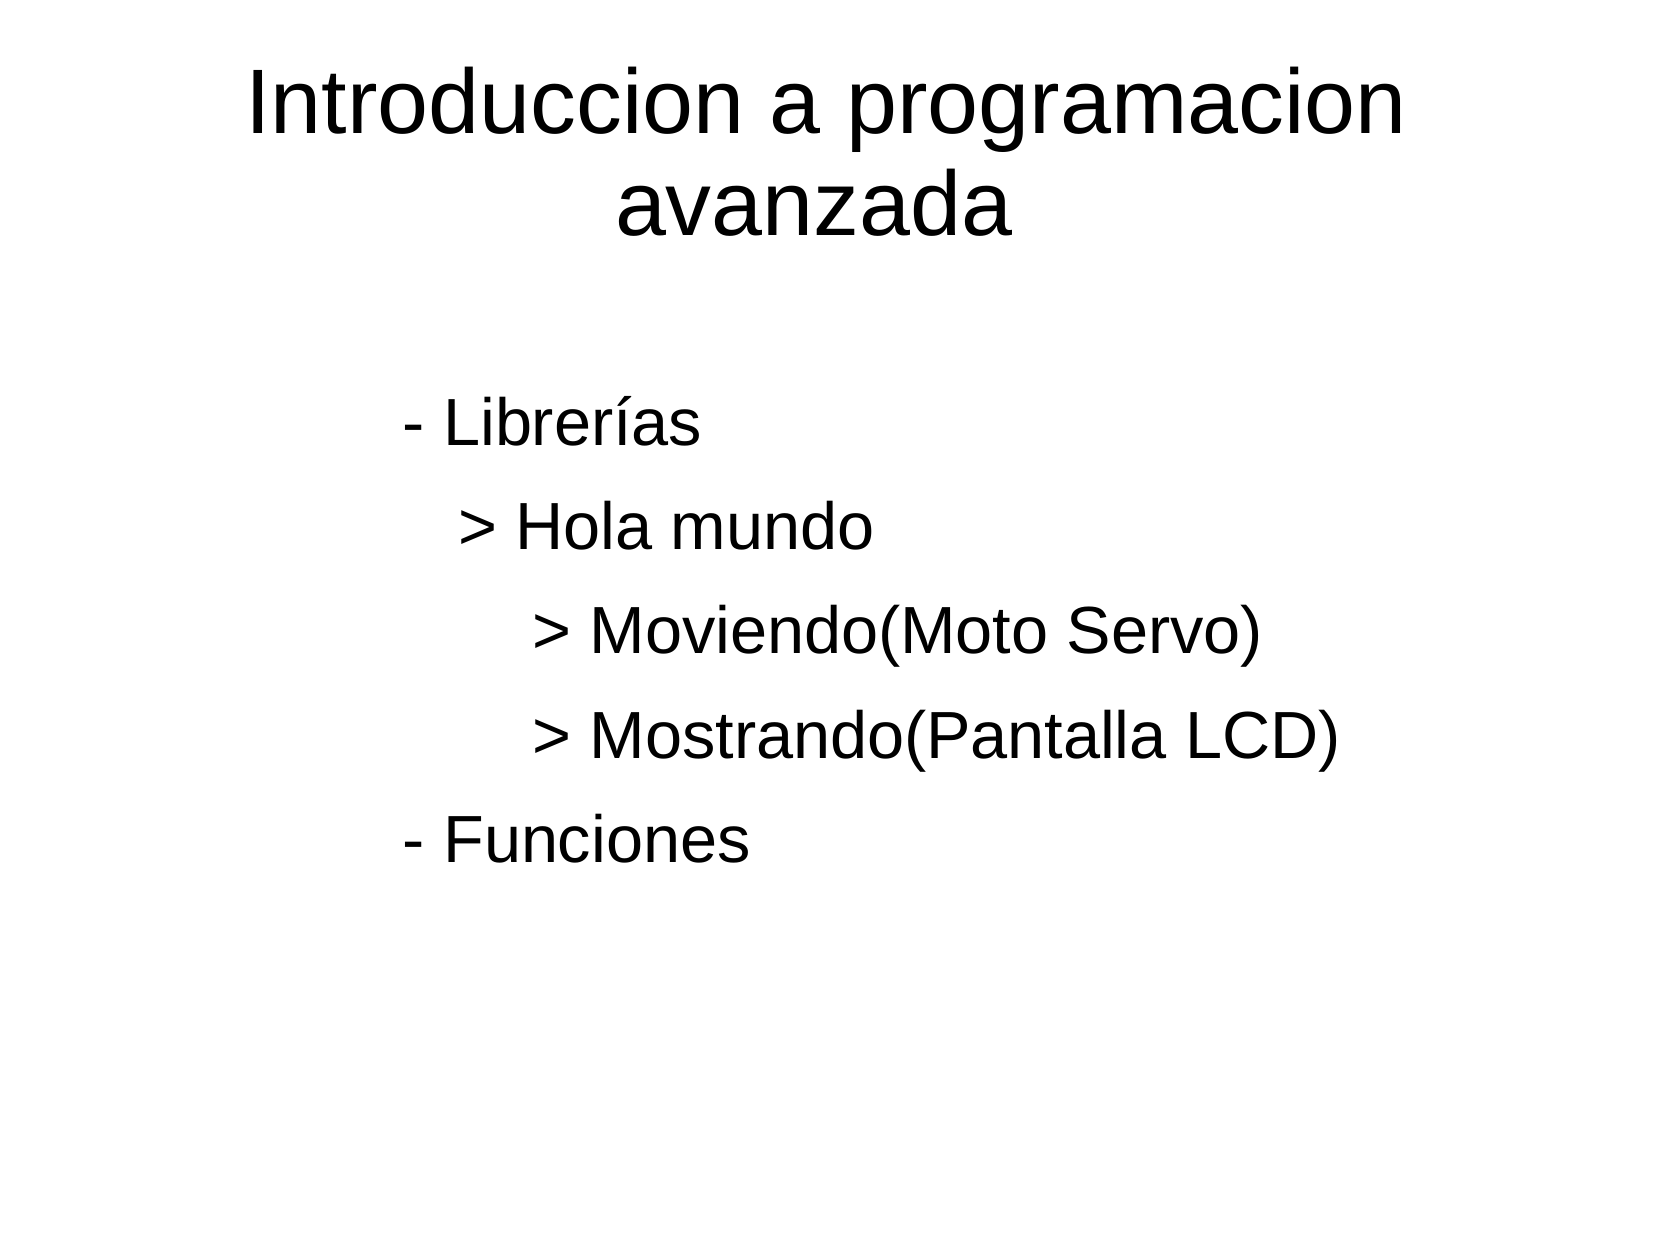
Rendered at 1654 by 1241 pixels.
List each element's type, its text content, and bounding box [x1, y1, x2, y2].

title Introduccion a programacion avanzada [82, 49, 1571, 257]
list - Librerías > Hola mundo > Moviendo(Moto Servo) > Mostrando(Pantalla LCD) - Funciones [165, 384, 1512, 957]
